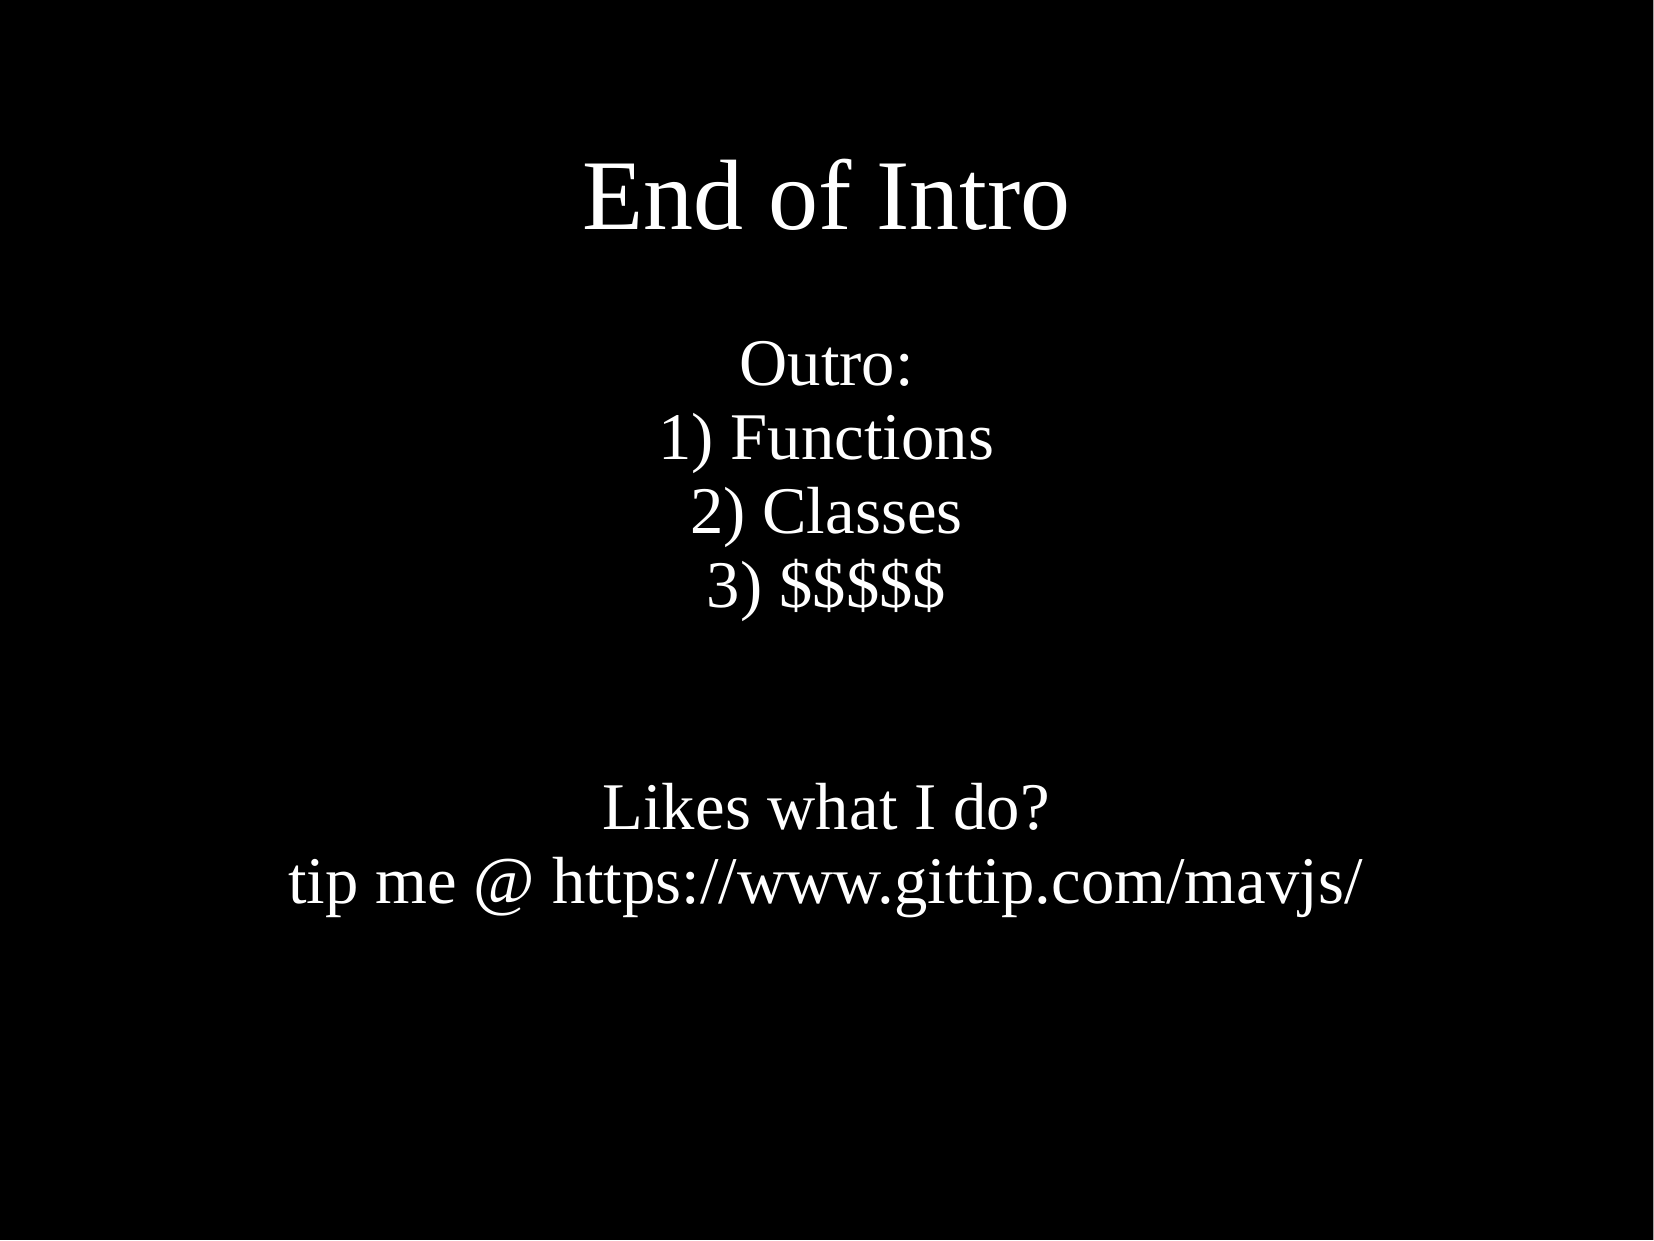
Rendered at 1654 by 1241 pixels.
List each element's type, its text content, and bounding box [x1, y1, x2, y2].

subtitle End of Intro Outro: 1) Functions 2) Classes 3) $$$$$ Likes what I do? tip me @ https://www.gittip.com/mavjs/ [82, 49, 1571, 1010]
